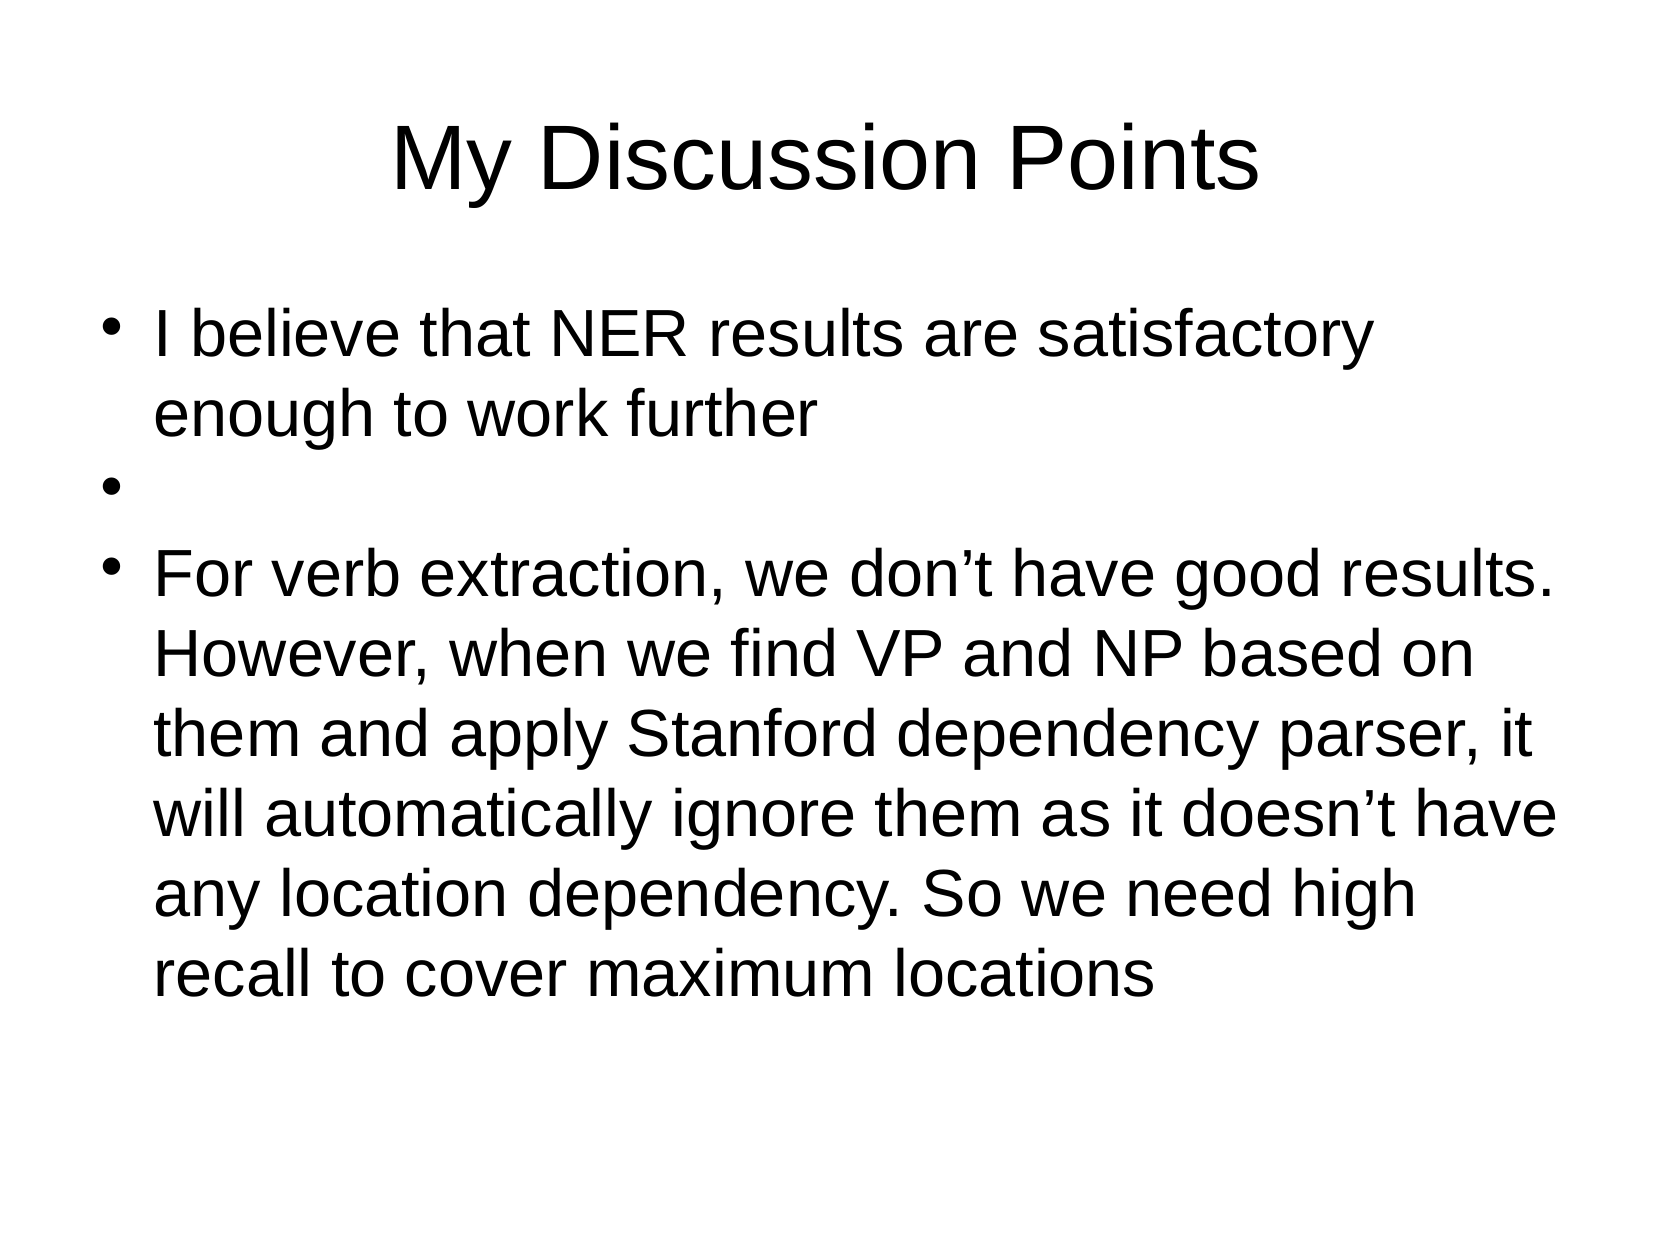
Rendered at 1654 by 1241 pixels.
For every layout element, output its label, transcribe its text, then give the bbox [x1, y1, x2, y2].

text_box I believe that NER results are satisfactory enough to work further For verb extraction, we don’t have good results. However, when we find VP and NP based on them and apply Stanford dependency parser, it will automatically ignore them as it doesn’t have any location dependency. So we need high recall to cover maximum locations [82, 290, 1571, 1010]
text_box My Discussion Points [82, 49, 1571, 257]
